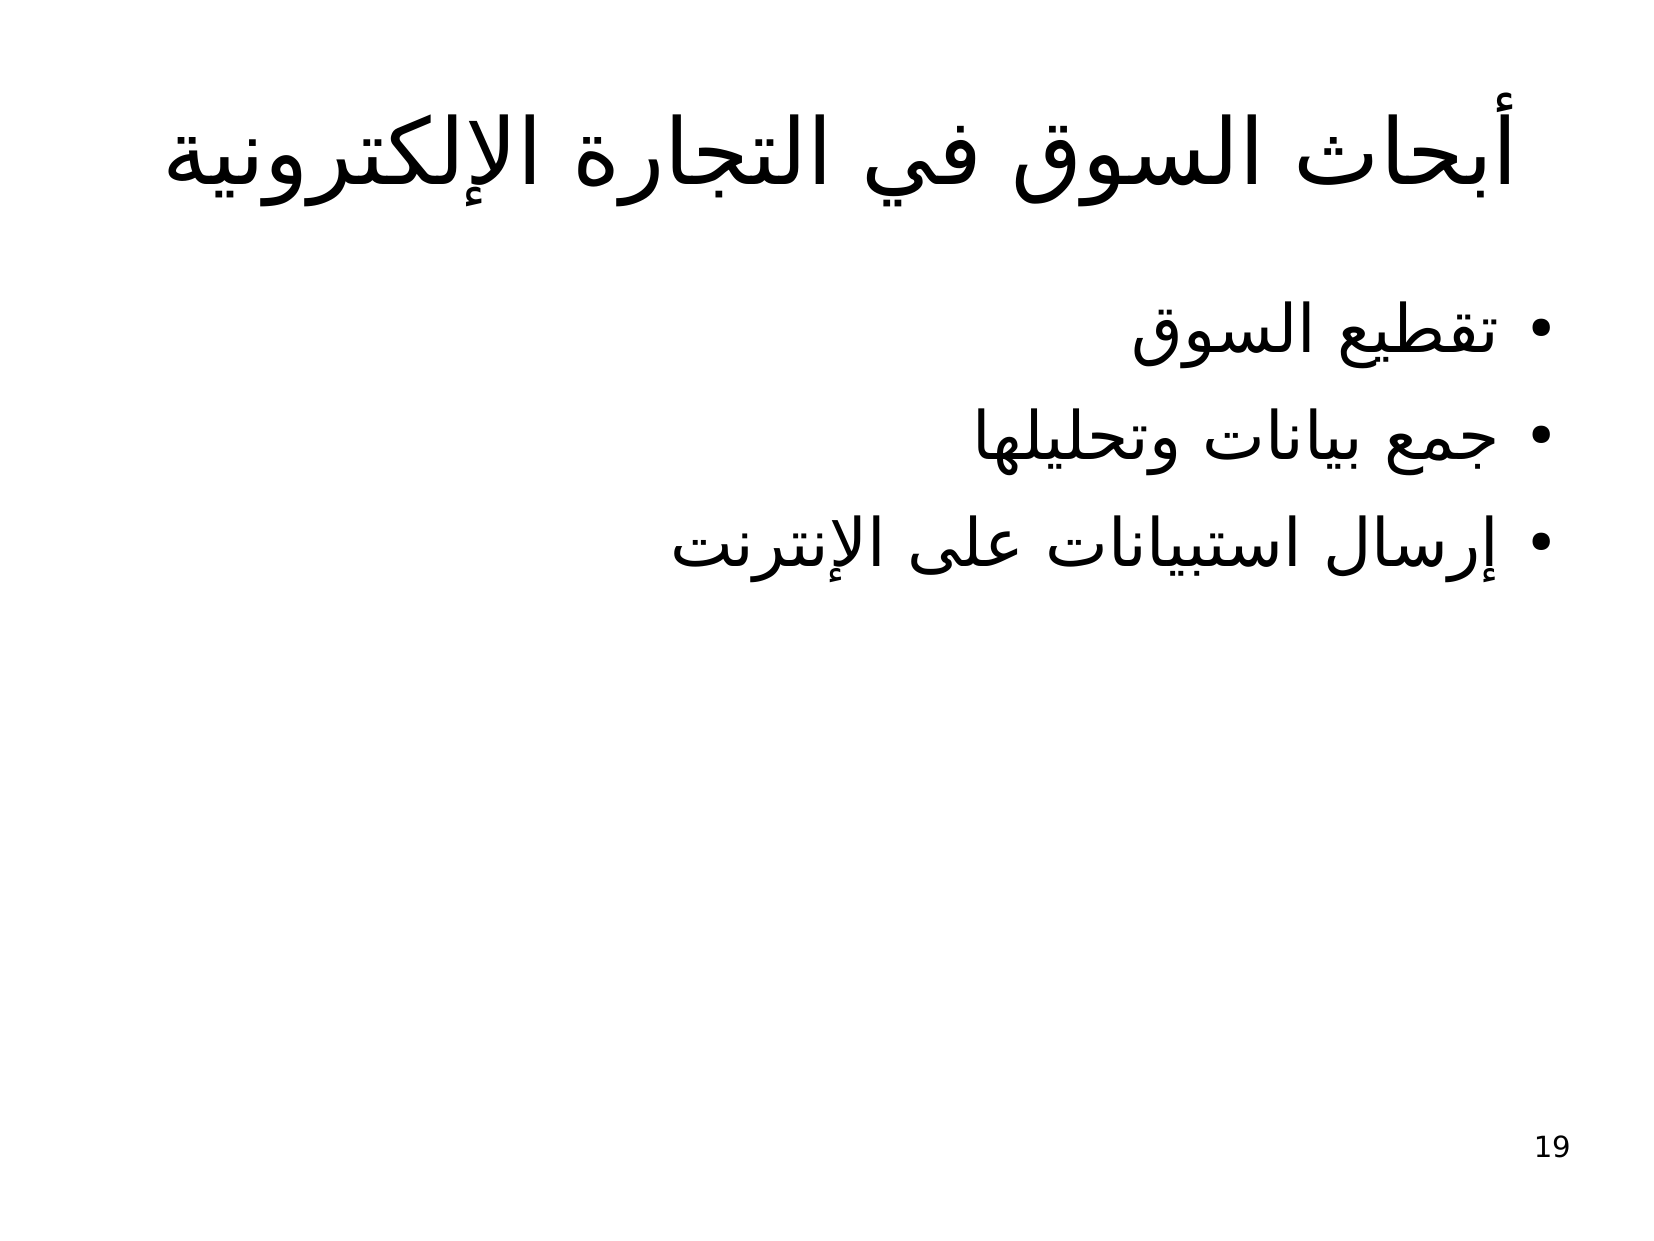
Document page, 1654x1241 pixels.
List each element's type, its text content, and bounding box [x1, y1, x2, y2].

list تقطيع السوق جمع بيانات وتحليلها إرسال استبيانات على الإنترنت [82, 290, 1571, 1010]
title أبحاث السوق في التجارة الإلكترونية [82, 49, 1571, 257]
